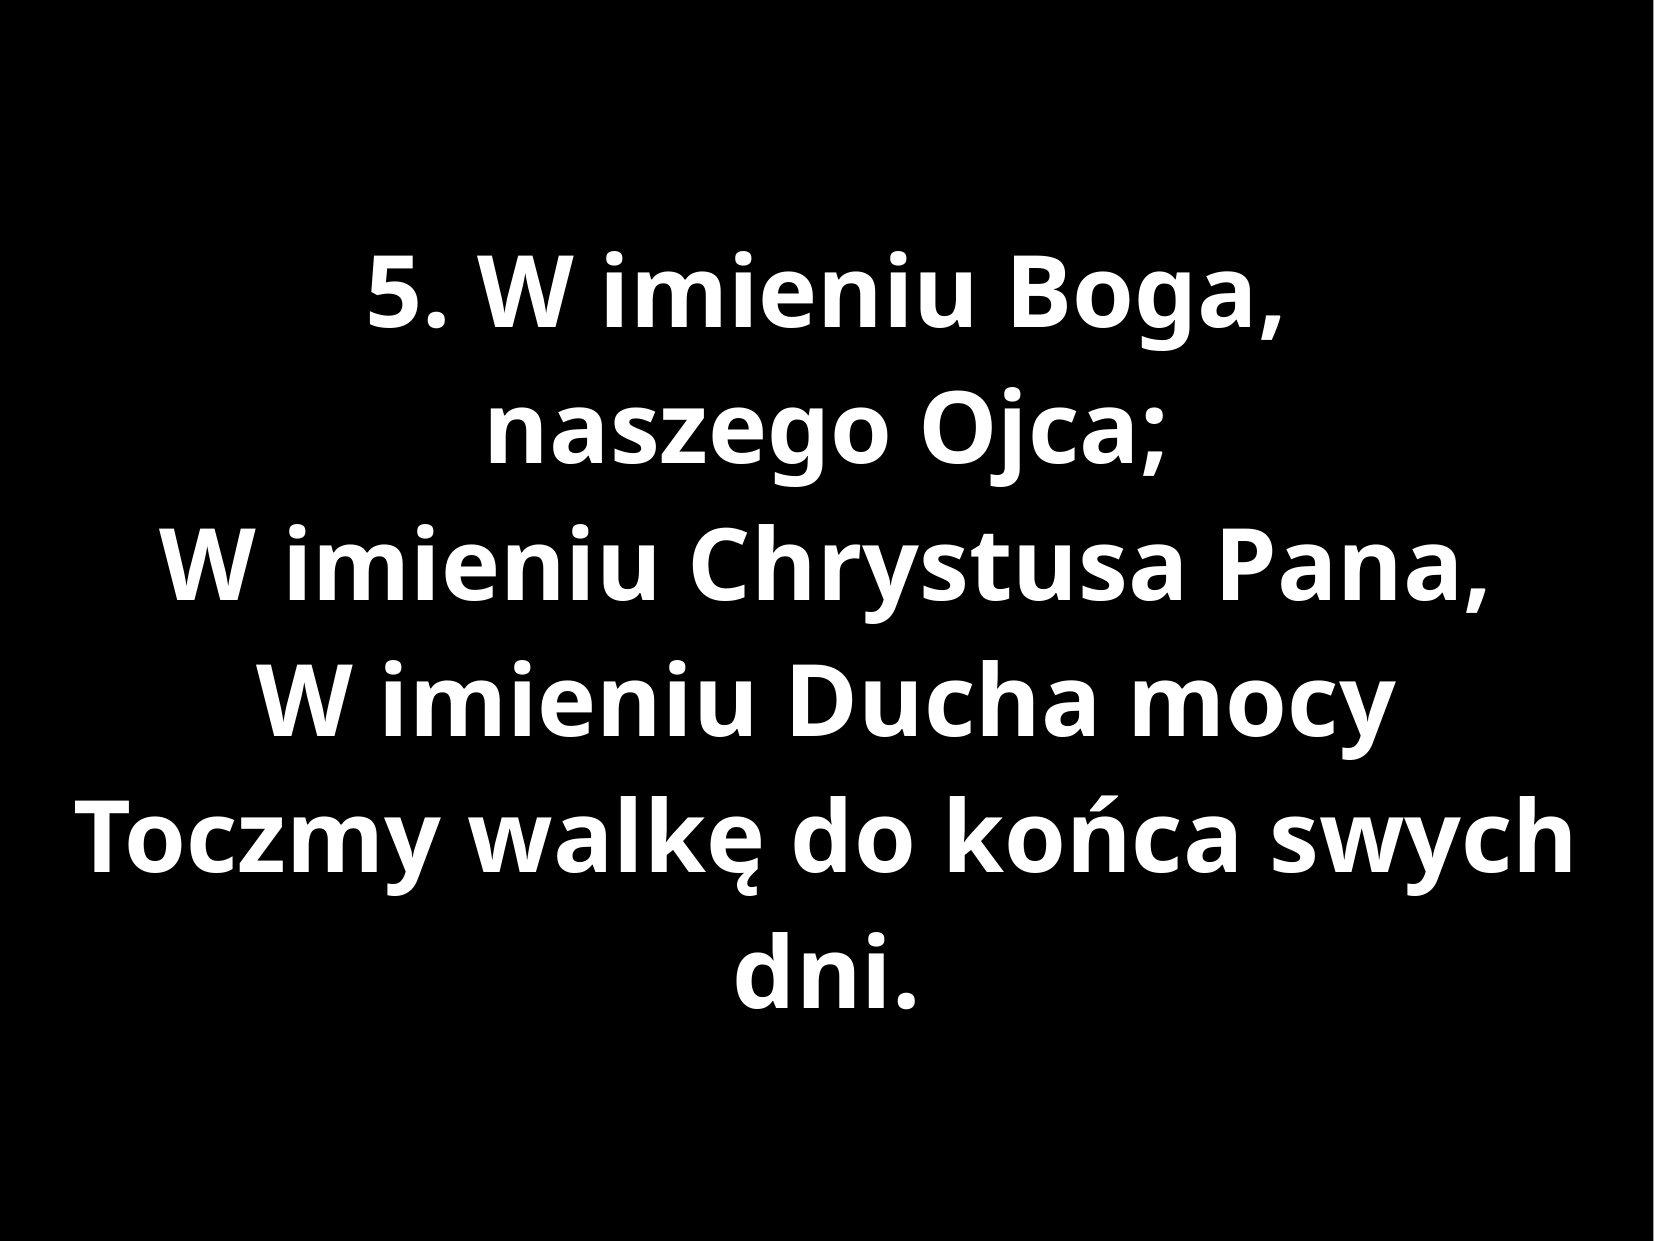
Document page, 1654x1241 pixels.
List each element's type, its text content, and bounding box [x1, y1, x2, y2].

title 5. W imieniu Boga, naszego Ojca; W imieniu Chrystusa Pana, W imieniu Ducha mocy Toczmy walkę do końca swych dni. [0, 0, 1654, 1241]
